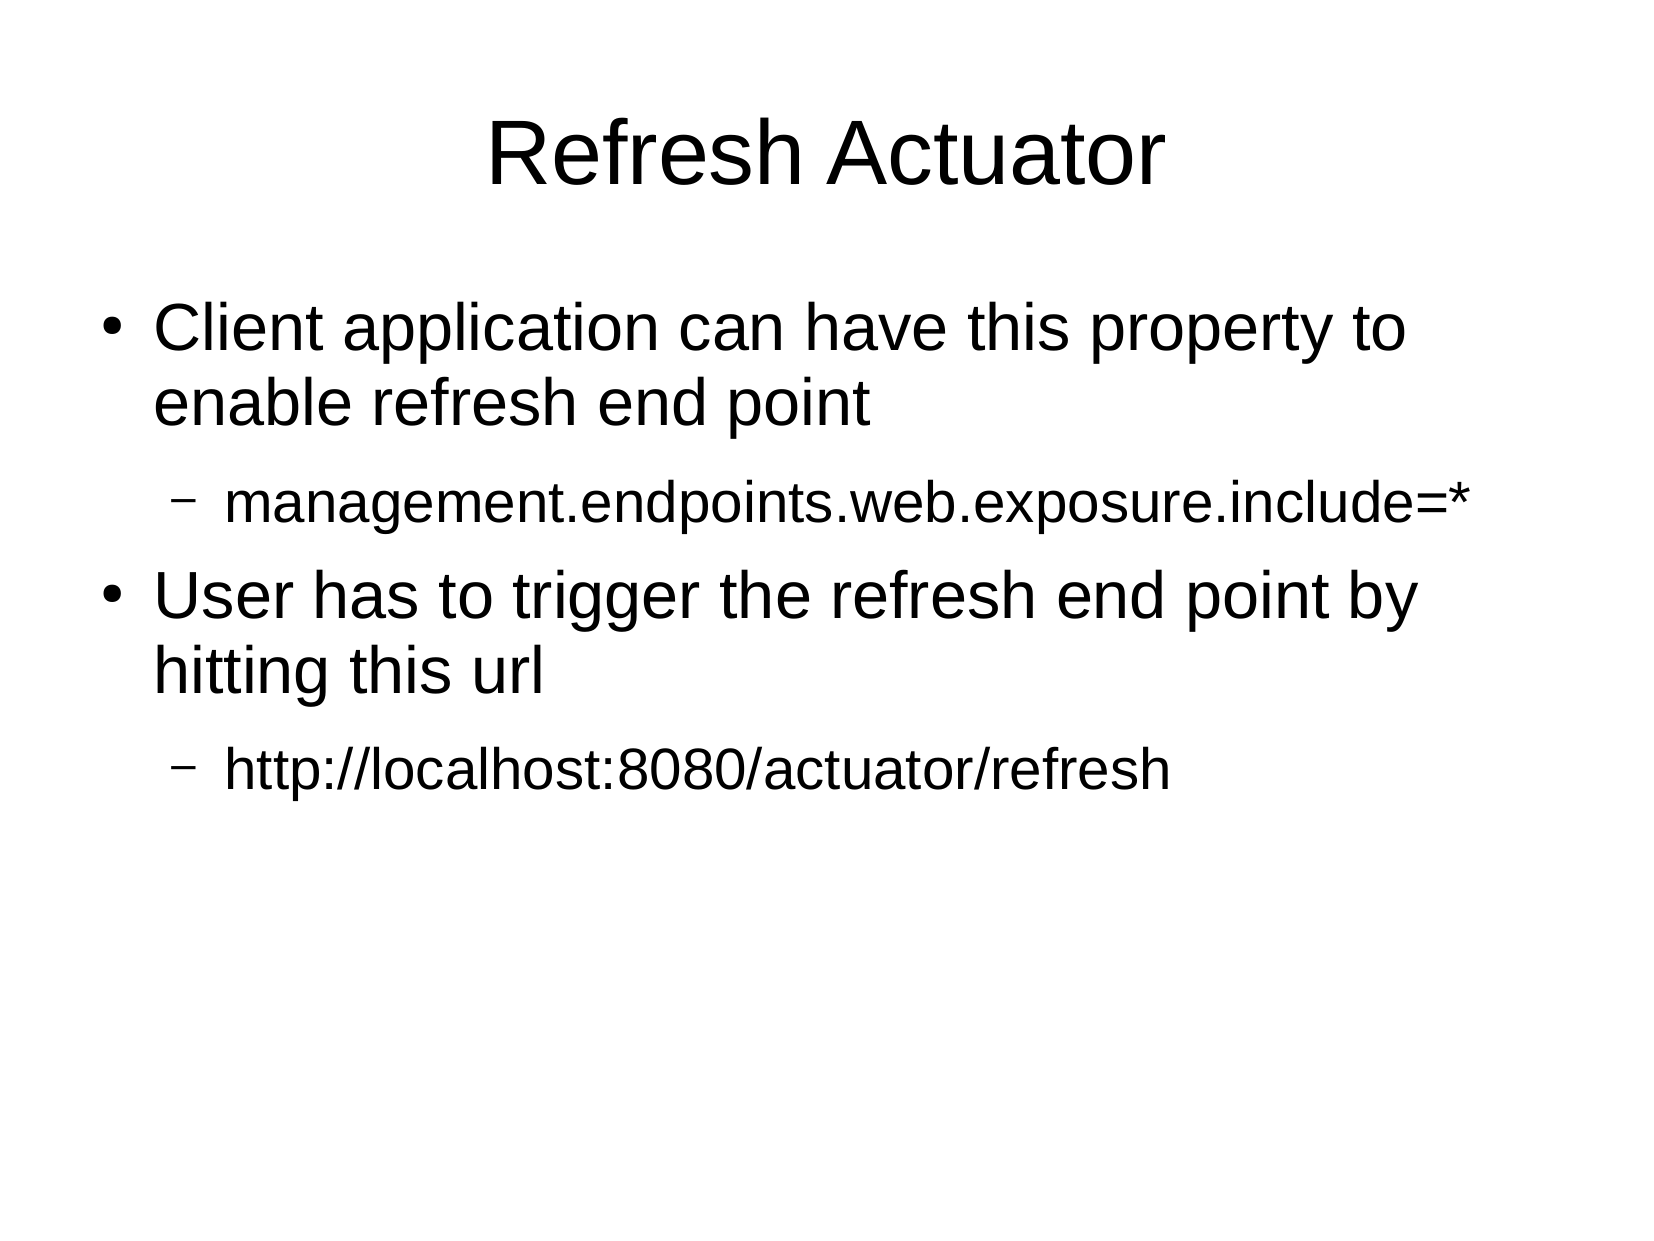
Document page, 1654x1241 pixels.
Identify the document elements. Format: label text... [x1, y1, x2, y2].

list Client application can have this property to enable refresh end point management.endpoints.web.exposure.include=* User has to trigger the refresh end point by hitting this url http://localhost:8080/actuator/refresh [82, 290, 1571, 1109]
title Refresh Actuator [82, 49, 1571, 257]
